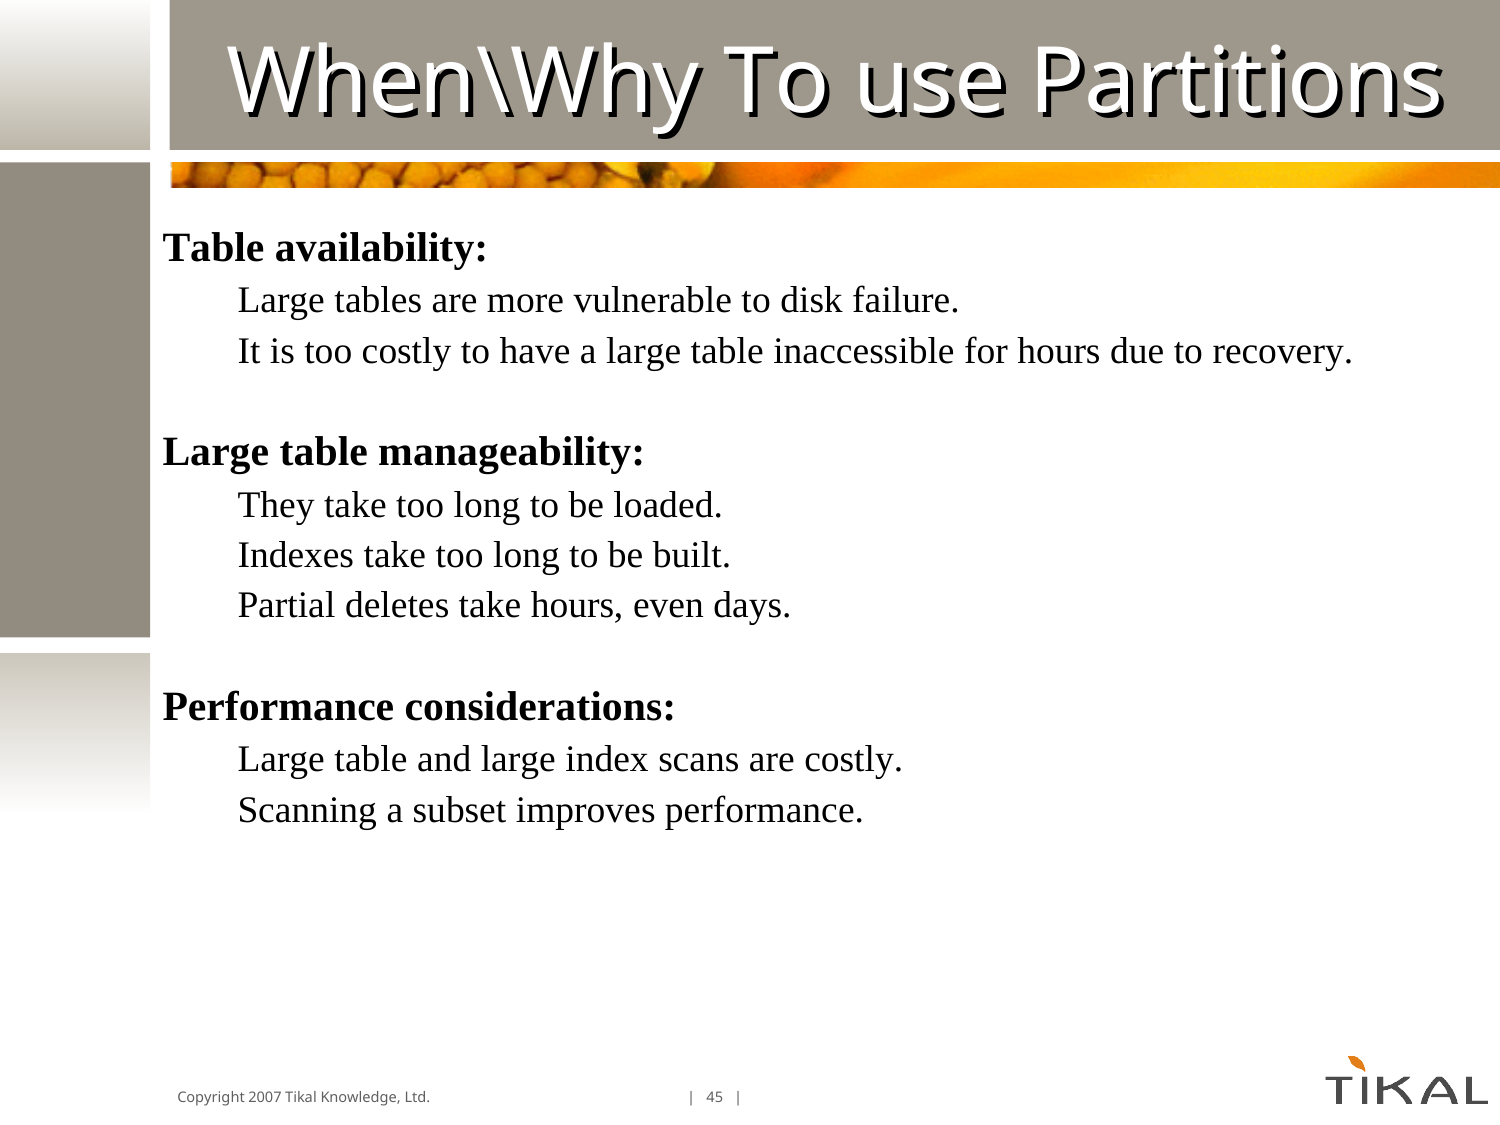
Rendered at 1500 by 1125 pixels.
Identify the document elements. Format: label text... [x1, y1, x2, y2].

list Table availability: Large tables are more vulnerable to disk failure. It is too costly to have a large table inaccessible for hours due to recovery. Large table manageability: They take too long to be loaded. Indexes take too long to be built. Partial deletes take hours, even days. Performance considerations: Large table and large index scans are costly. Scanning a subset improves performance. [162, 224, 1473, 1021]
title When\Why To use Partitions [170, 0, 1500, 188]
picture [1312, 1034, 1500, 1125]
